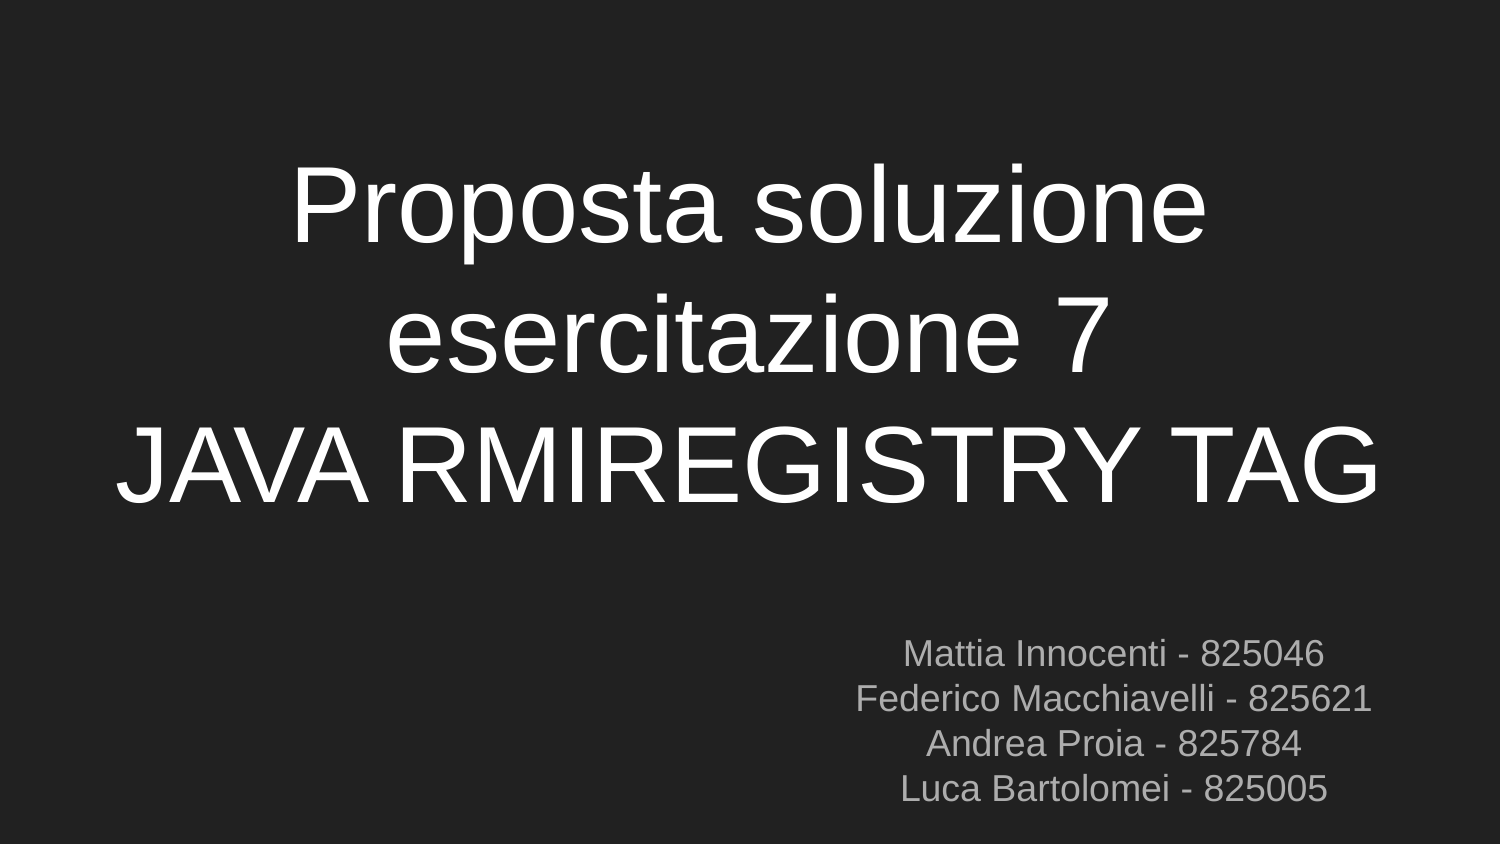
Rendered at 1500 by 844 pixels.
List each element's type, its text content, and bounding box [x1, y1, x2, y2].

subtitle Mattia Innocenti - 825046 Federico Macchiavelli - 825621 Andrea Proia - 825784 Luca Bartolomei - 825005 [728, 614, 1500, 844]
title Proposta soluzione esercitazione 7 JAVA RMIREGISTRY TAG [51, 237, 1449, 540]
